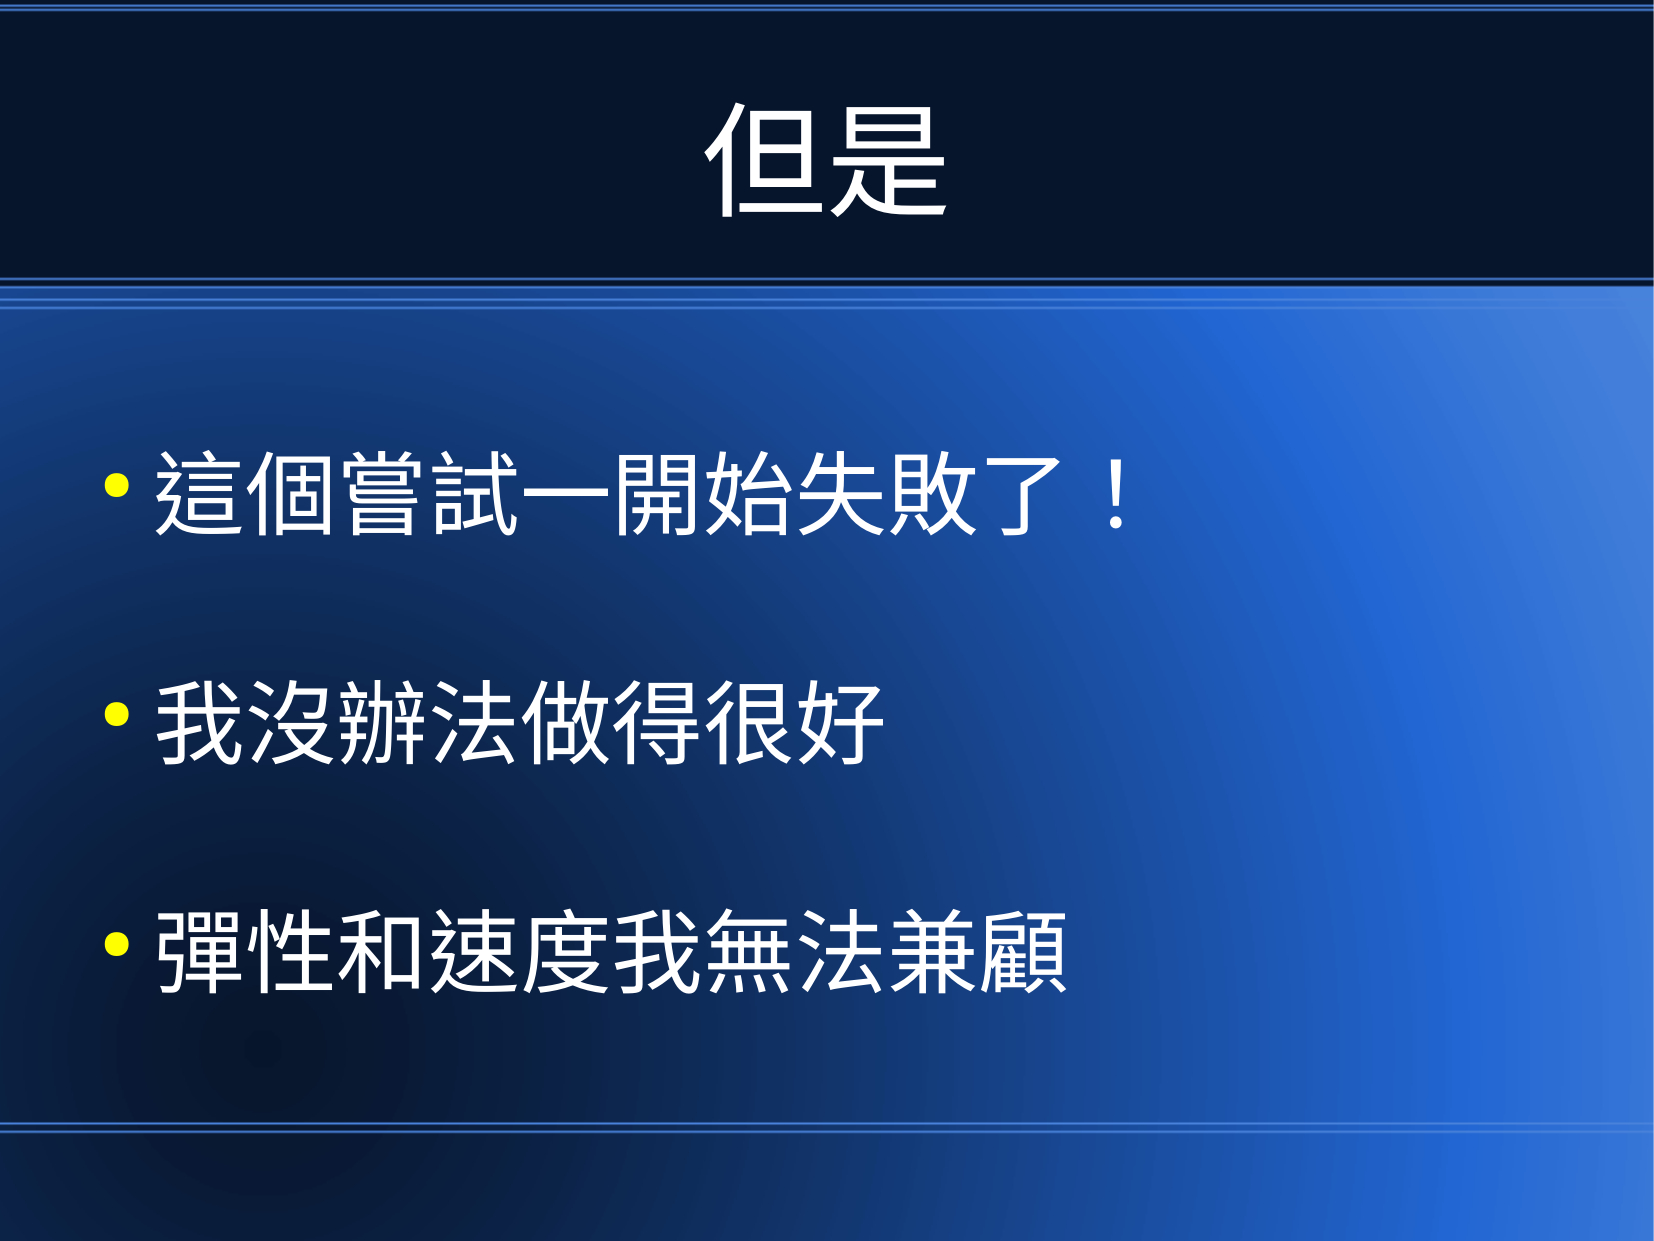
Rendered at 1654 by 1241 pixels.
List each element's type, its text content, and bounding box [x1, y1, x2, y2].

picture [0, 0, 1654, 1241]
list 這個嘗試一開始失敗了！ 我沒辦法做得很好 彈性和速度我無法兼顧 [82, 355, 1571, 1241]
title 但是 [82, 49, 1571, 257]
